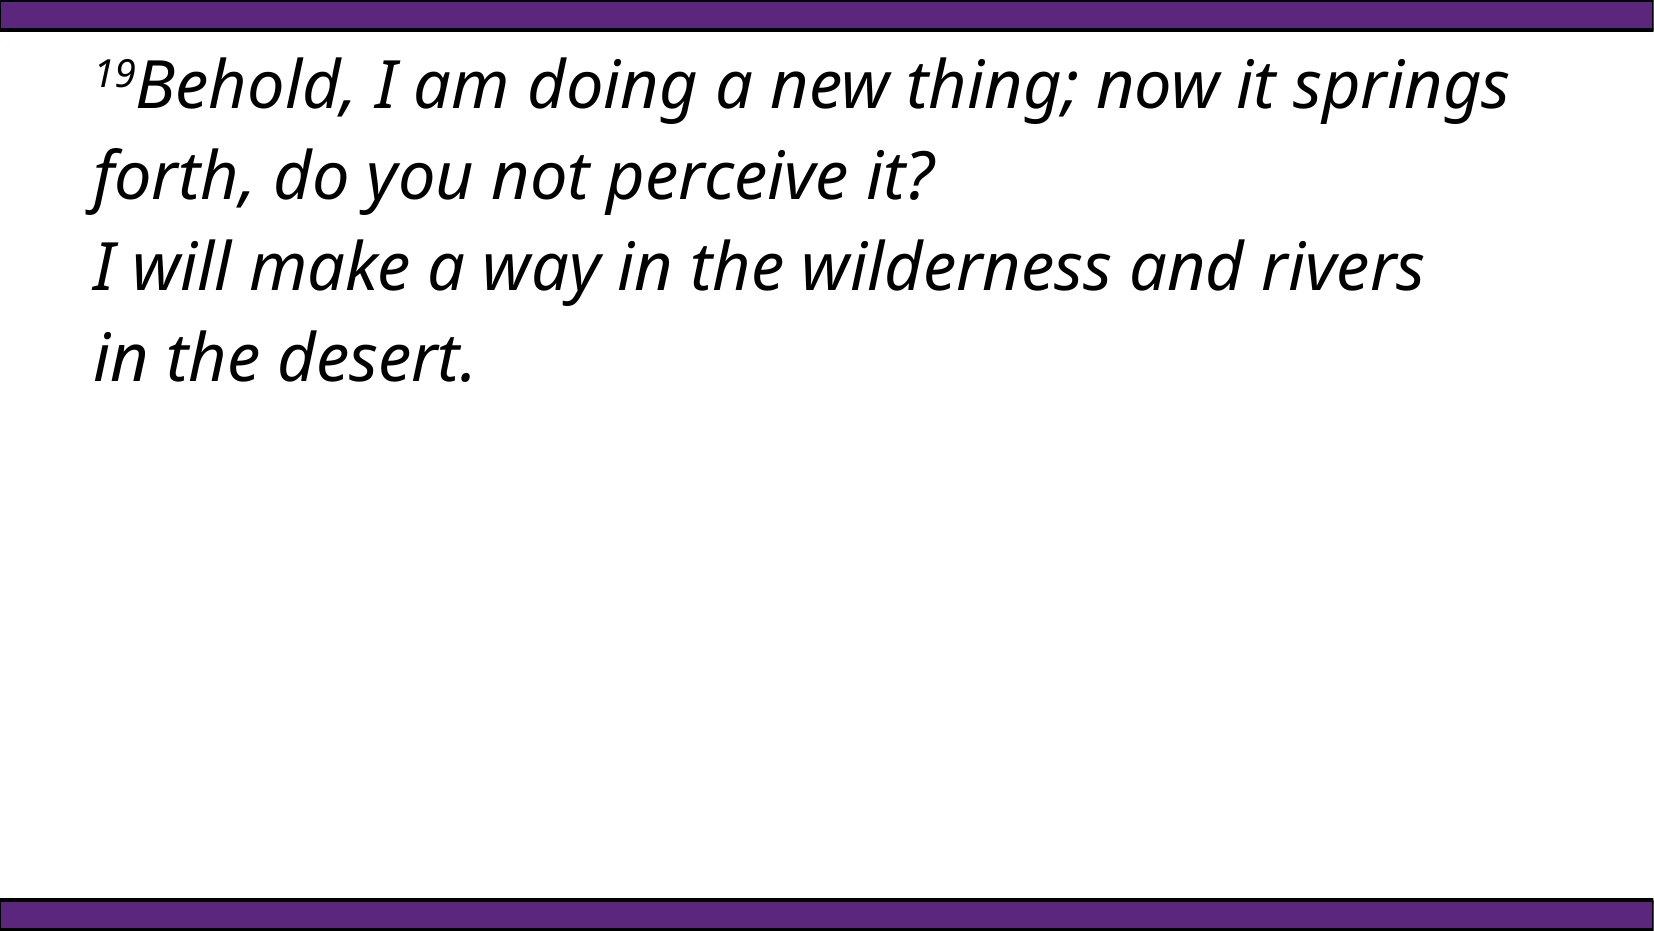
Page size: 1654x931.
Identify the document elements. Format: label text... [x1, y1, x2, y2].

text_box [0, 0, 1654, 31]
picture [0, 31, 1654, 900]
text_box 19Behold, I am doing a new thing; now it springs forth, do you not perceive it? I will make a way in the wilderness and rivers in the desert. [61, 30, 1607, 400]
text_box [105, 255, 1531, 348]
text_box [0, 900, 1654, 931]
